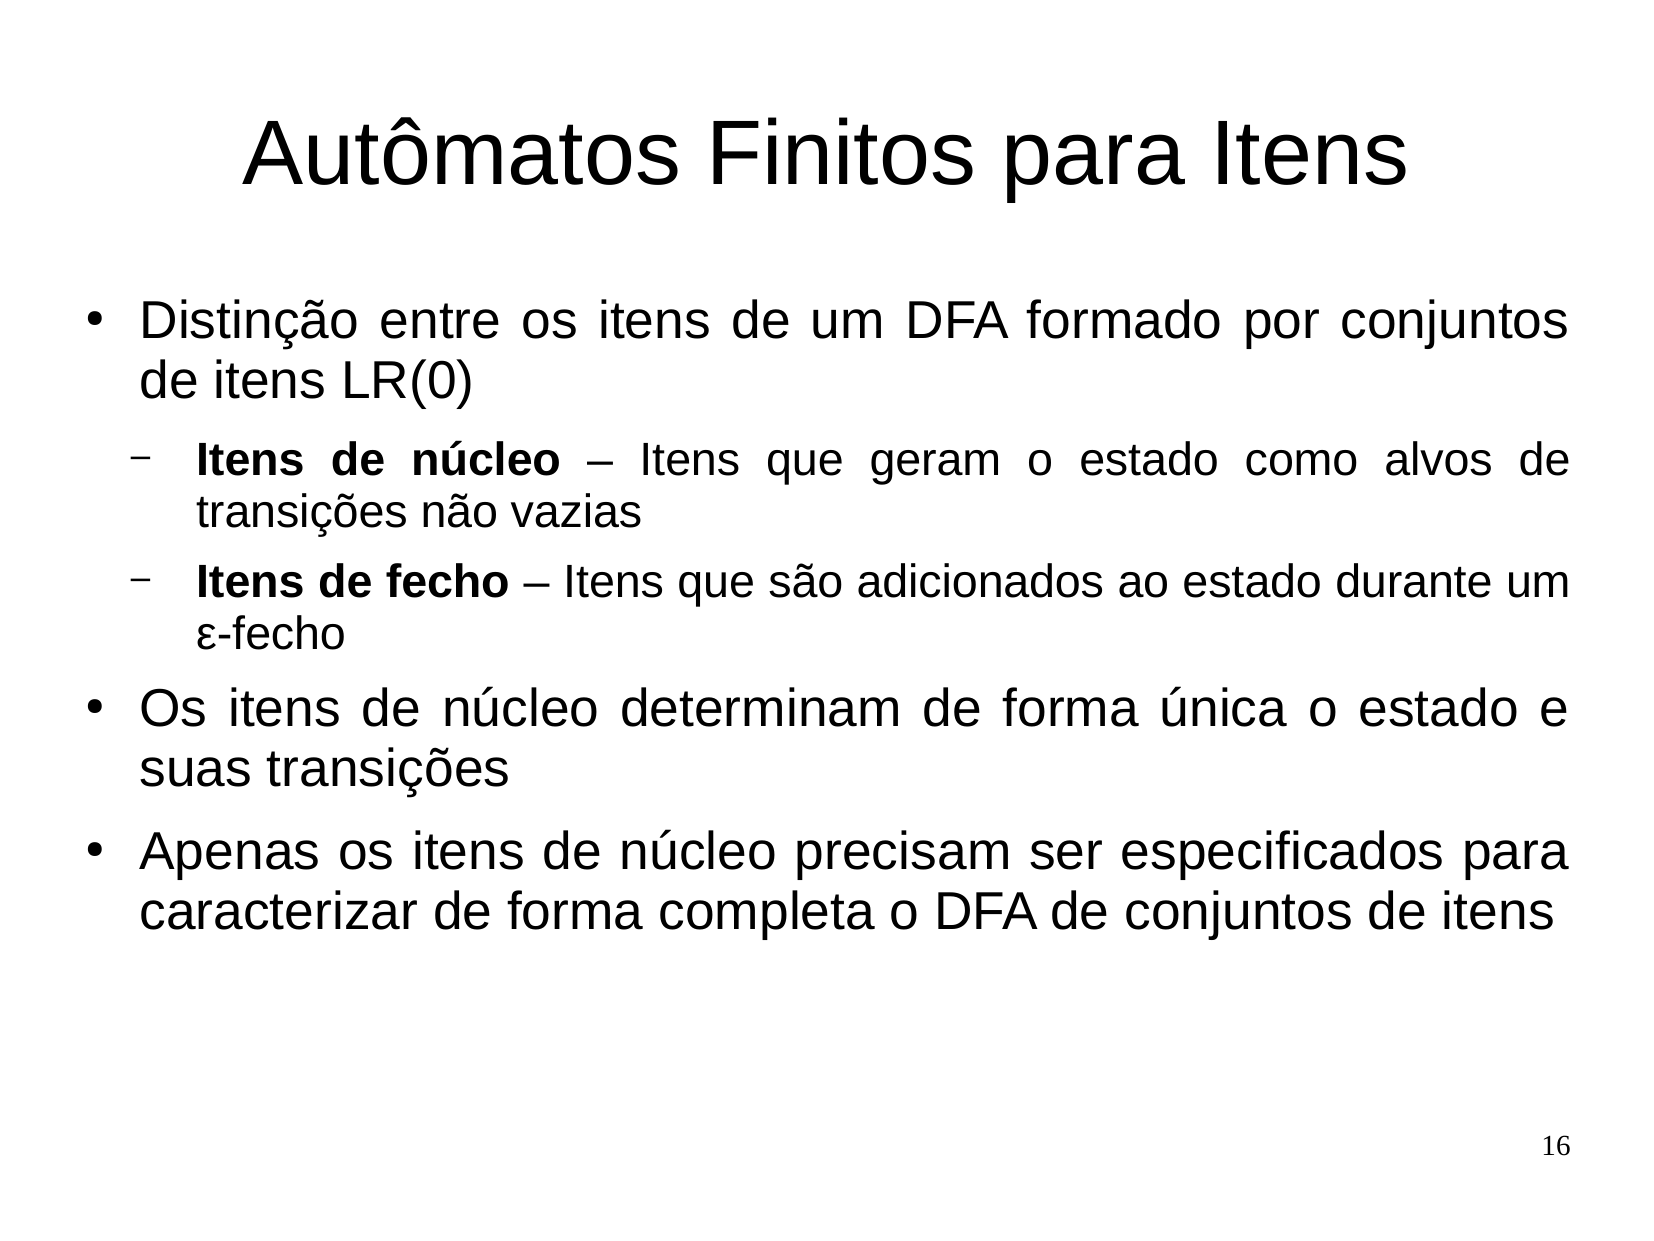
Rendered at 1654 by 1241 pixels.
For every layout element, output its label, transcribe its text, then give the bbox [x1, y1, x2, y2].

list Distinção entre os itens de um DFA formado por conjuntos de itens LR(0) Itens de núcleo – Itens que geram o estado como alvos de transições não vazias Itens de fecho – Itens que são adicionados ao estado durante um ε-fecho Os itens de núcleo determinam de forma única o estado e suas transições Apenas os itens de núcleo precisam ser especificados para caracterizar de forma completa o DFA de conjuntos de itens [82, 290, 1571, 1010]
title Autômatos Finitos para Itens [82, 49, 1571, 257]
